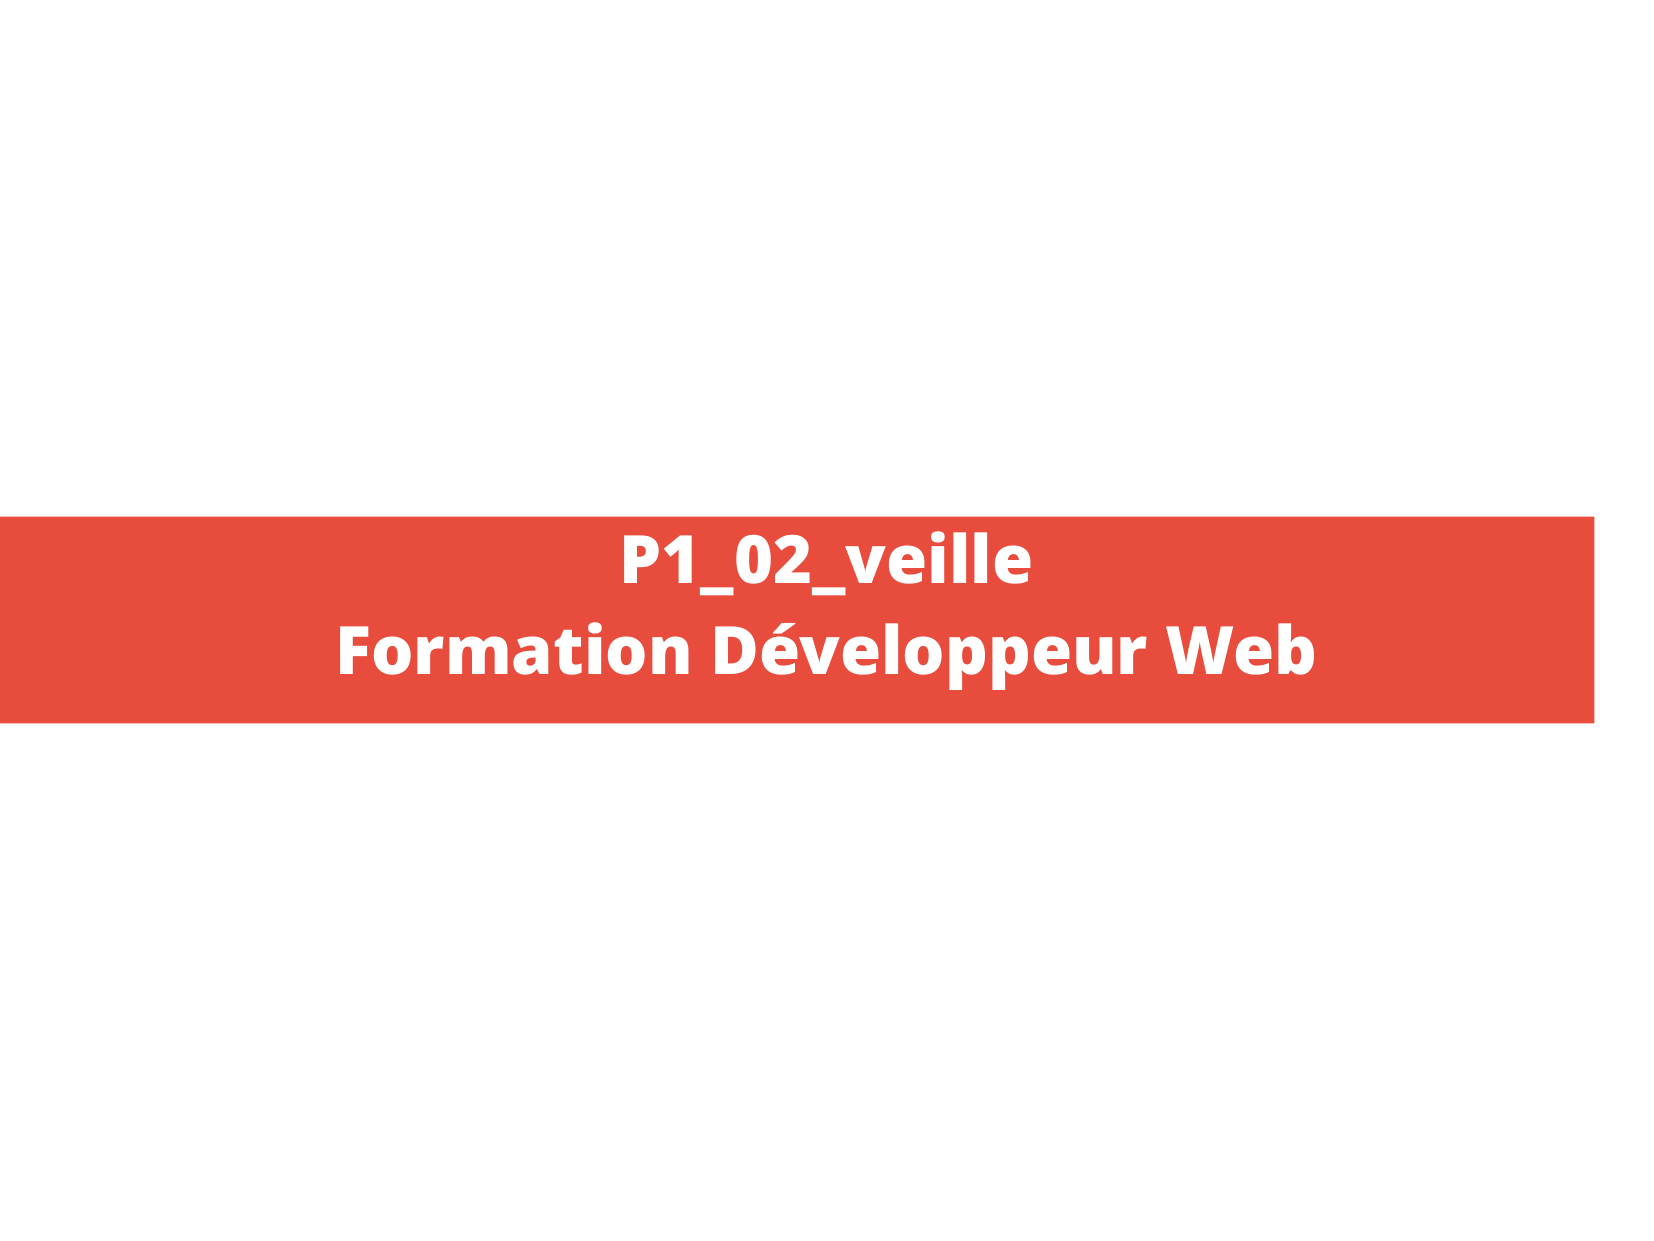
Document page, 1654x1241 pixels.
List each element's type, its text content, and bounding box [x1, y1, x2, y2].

title P1_02_veille Formation Développeur Web [59, 546, 1595, 694]
